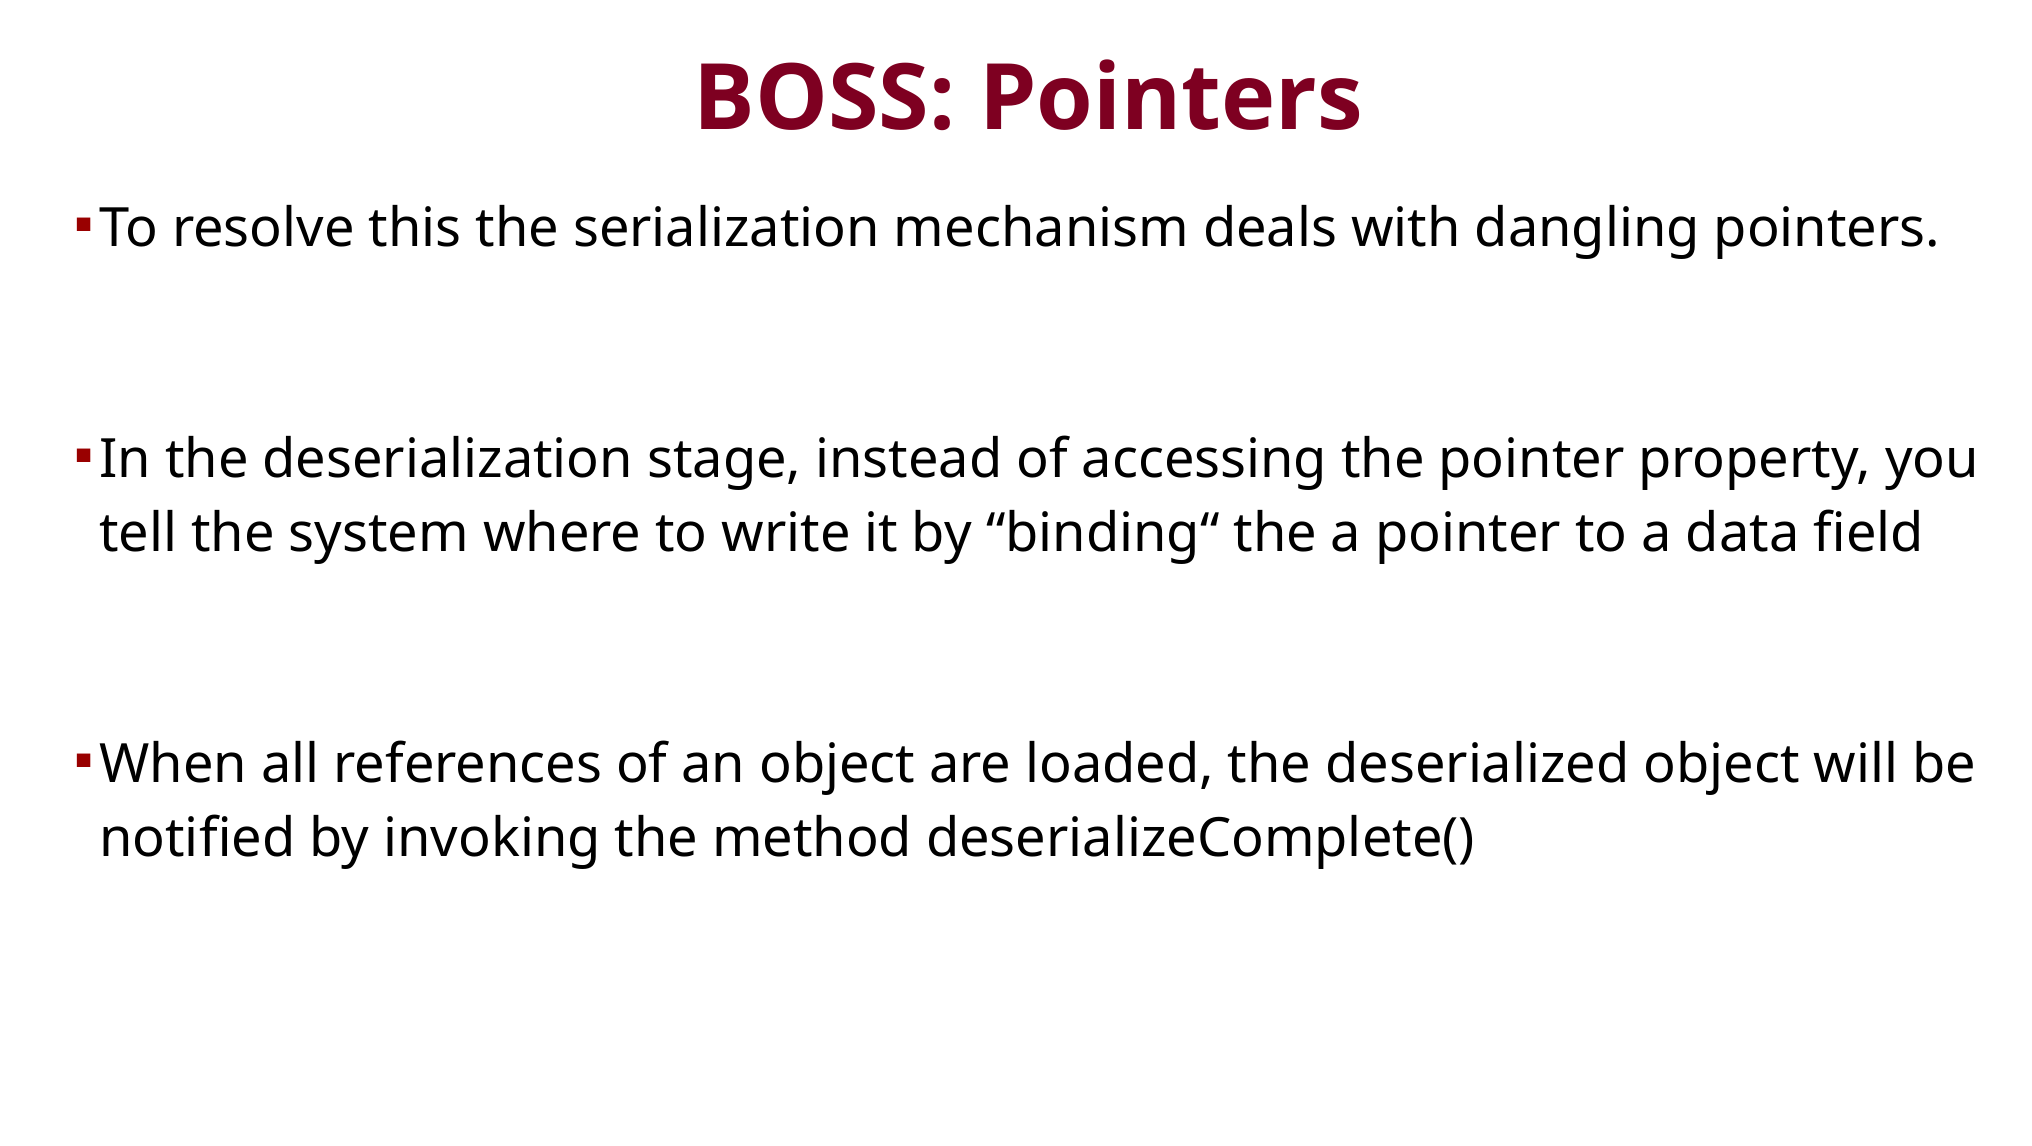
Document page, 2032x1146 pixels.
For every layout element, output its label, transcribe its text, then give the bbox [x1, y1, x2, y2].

title BOSS: Pointers [37, 10, 2020, 178]
list To resolve this the serialization mechanism deals with dangling pointers. In the deserialization stage, instead of accessing the pointer property, you tell the system where to write it by “binding“ the a pointer to a data field When all references of an object are loaded, the deserialized object will be notified by invoking the method deserializeComplete() [59, 188, 1985, 1111]
